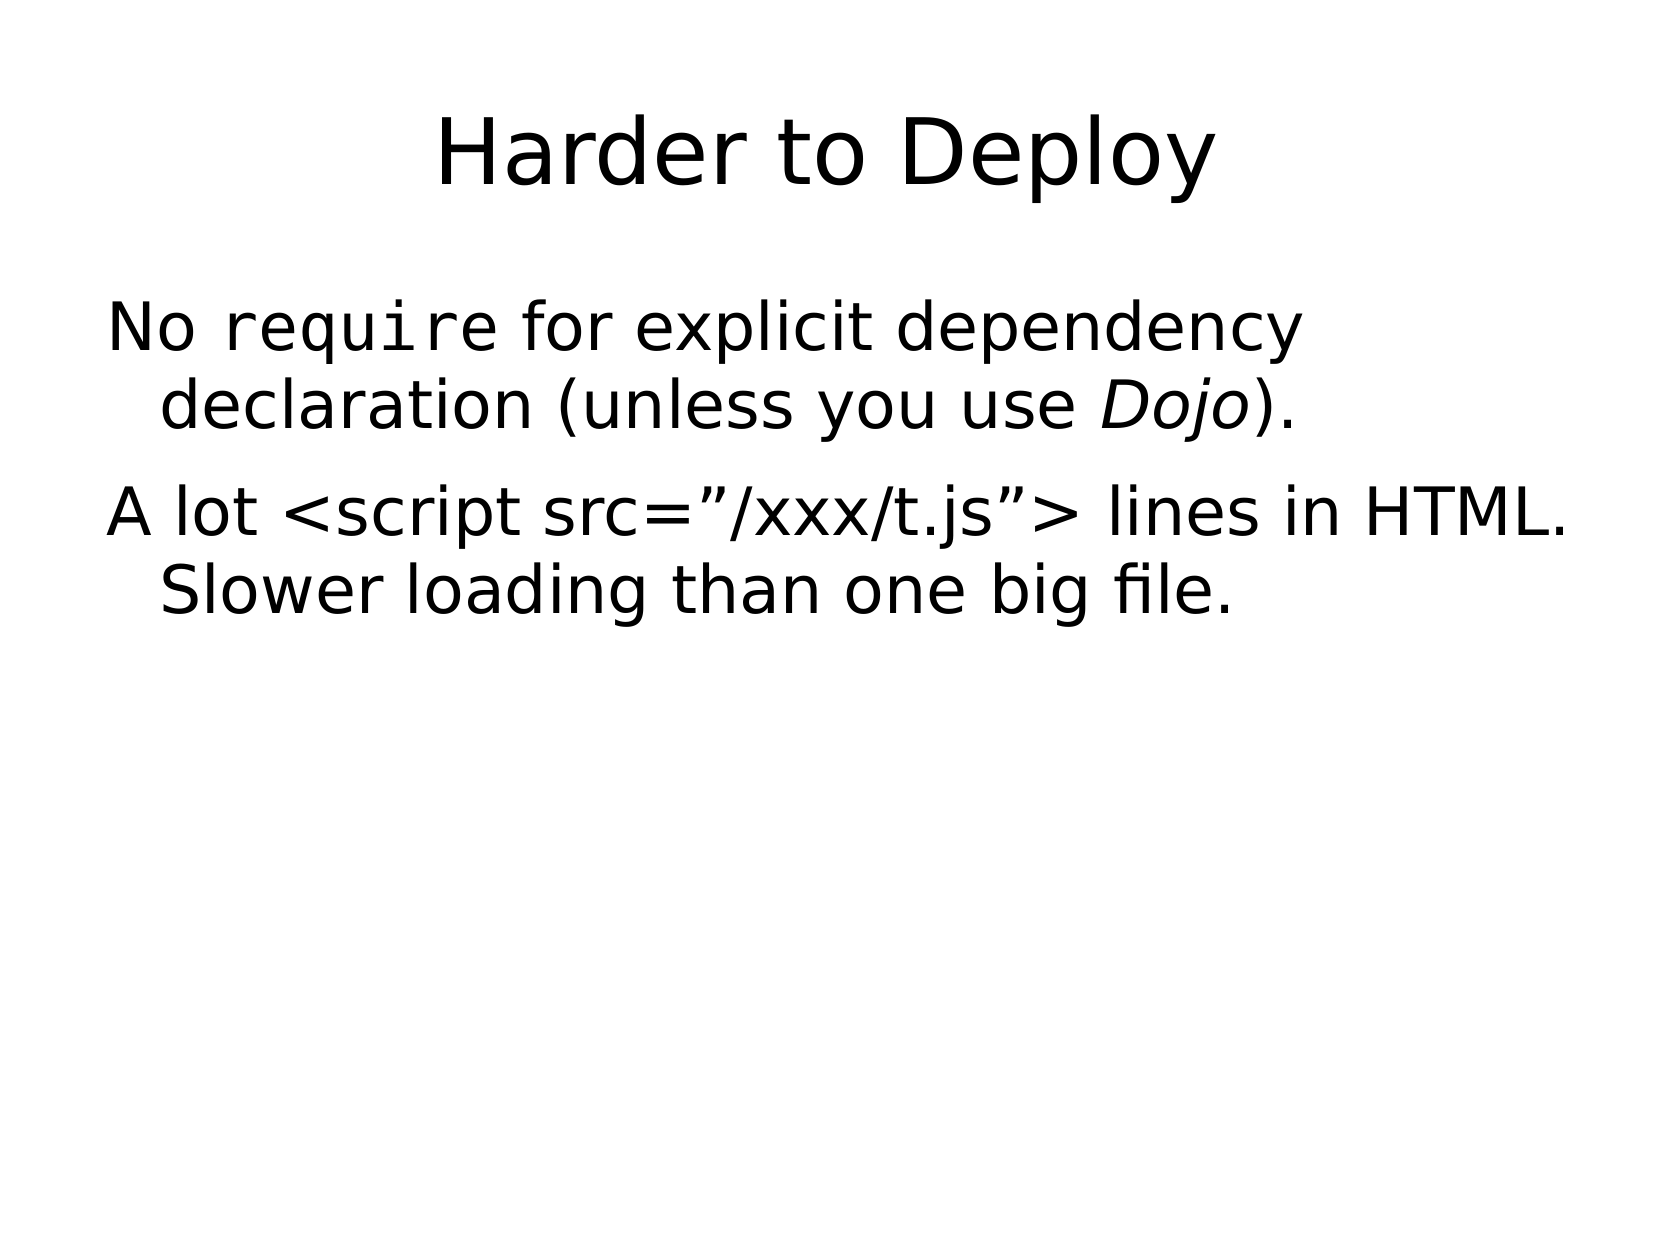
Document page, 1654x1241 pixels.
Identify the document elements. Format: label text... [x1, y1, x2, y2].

title Harder to Deploy [82, 56, 1571, 250]
list No require for explicit dependency declaration (unless you use Dojo). A lot <script src=”/xxx/t.js”> lines in HTML. Slower loading than one big file. [88, 288, 1577, 1093]
